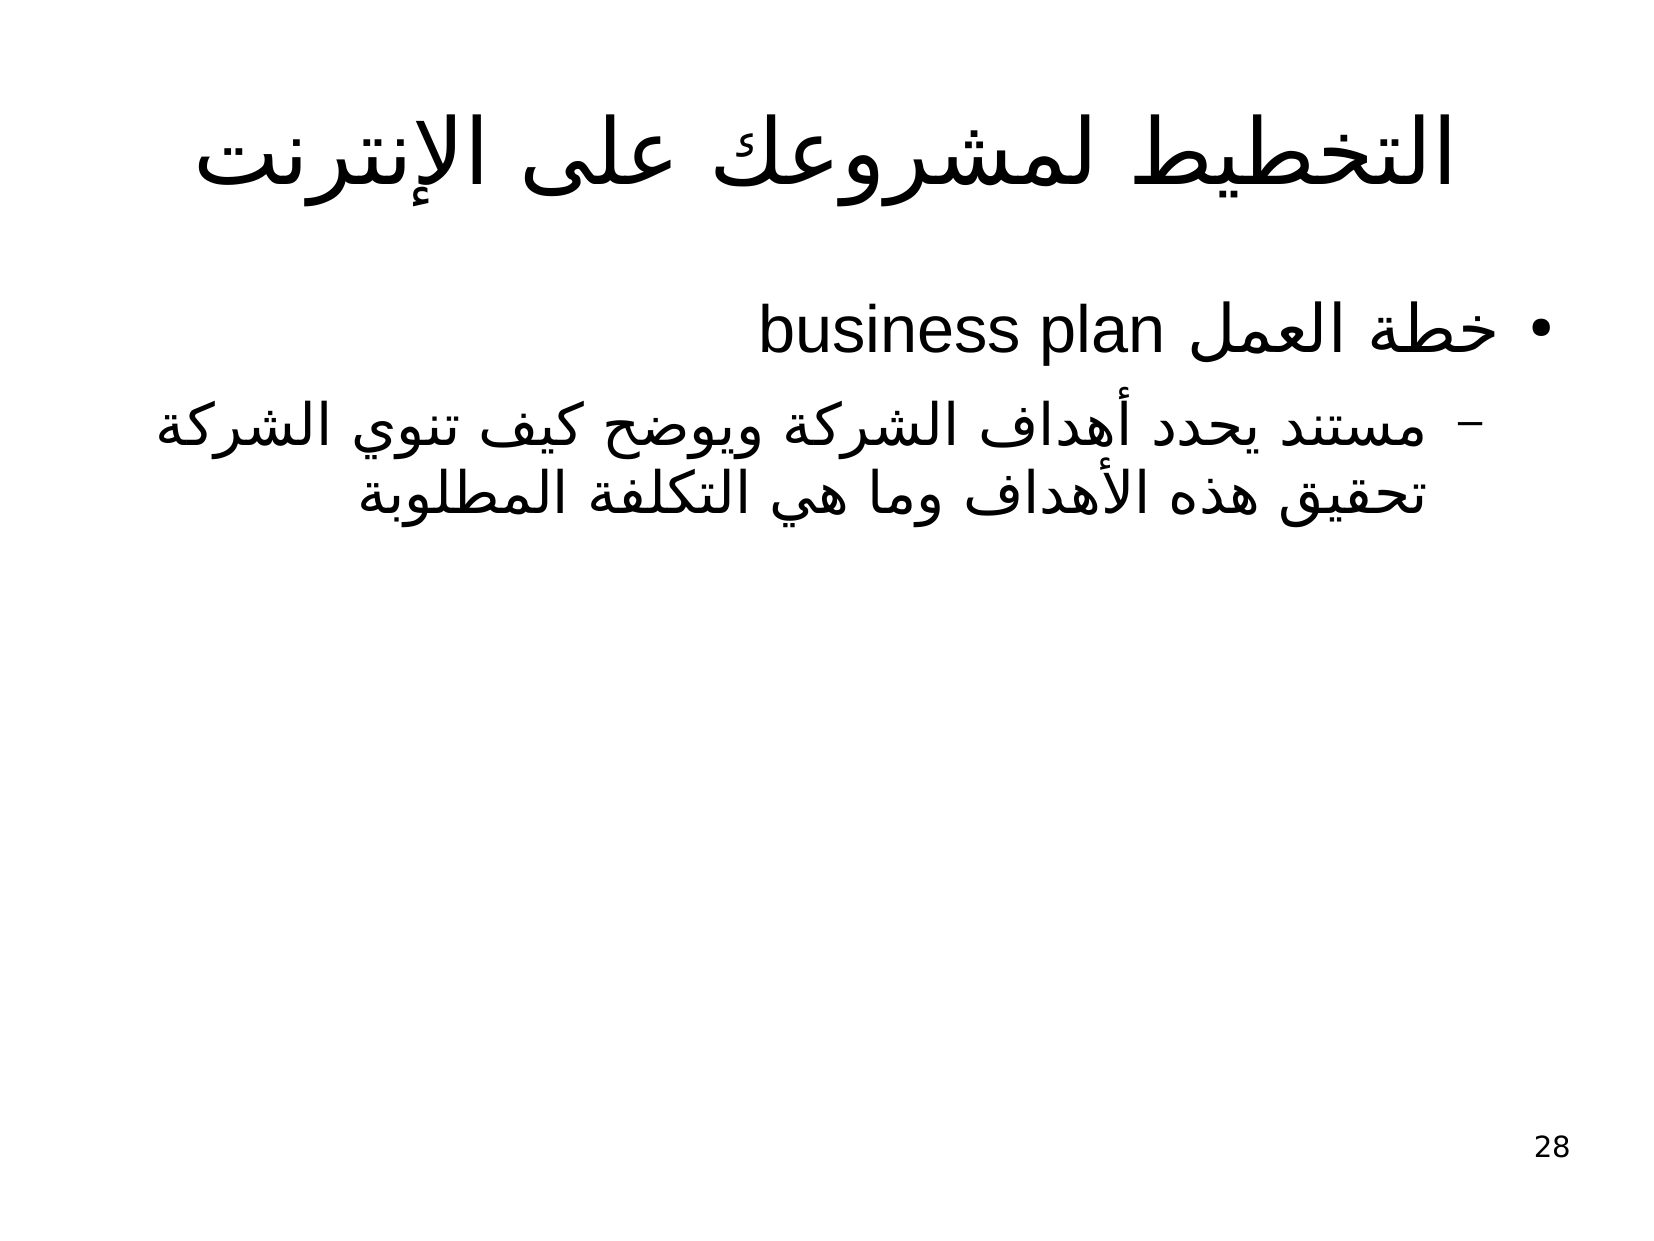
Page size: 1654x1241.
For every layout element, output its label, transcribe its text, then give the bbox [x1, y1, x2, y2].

list خطة العمل business plan مستند يحدد أهداف الشركة ويوضح كيف تنوي الشركة تحقيق هذه الأهداف وما هي التكلفة المطلوبة [82, 290, 1571, 1010]
title التخطيط لمشروعك على الإنترنت [82, 49, 1571, 257]
